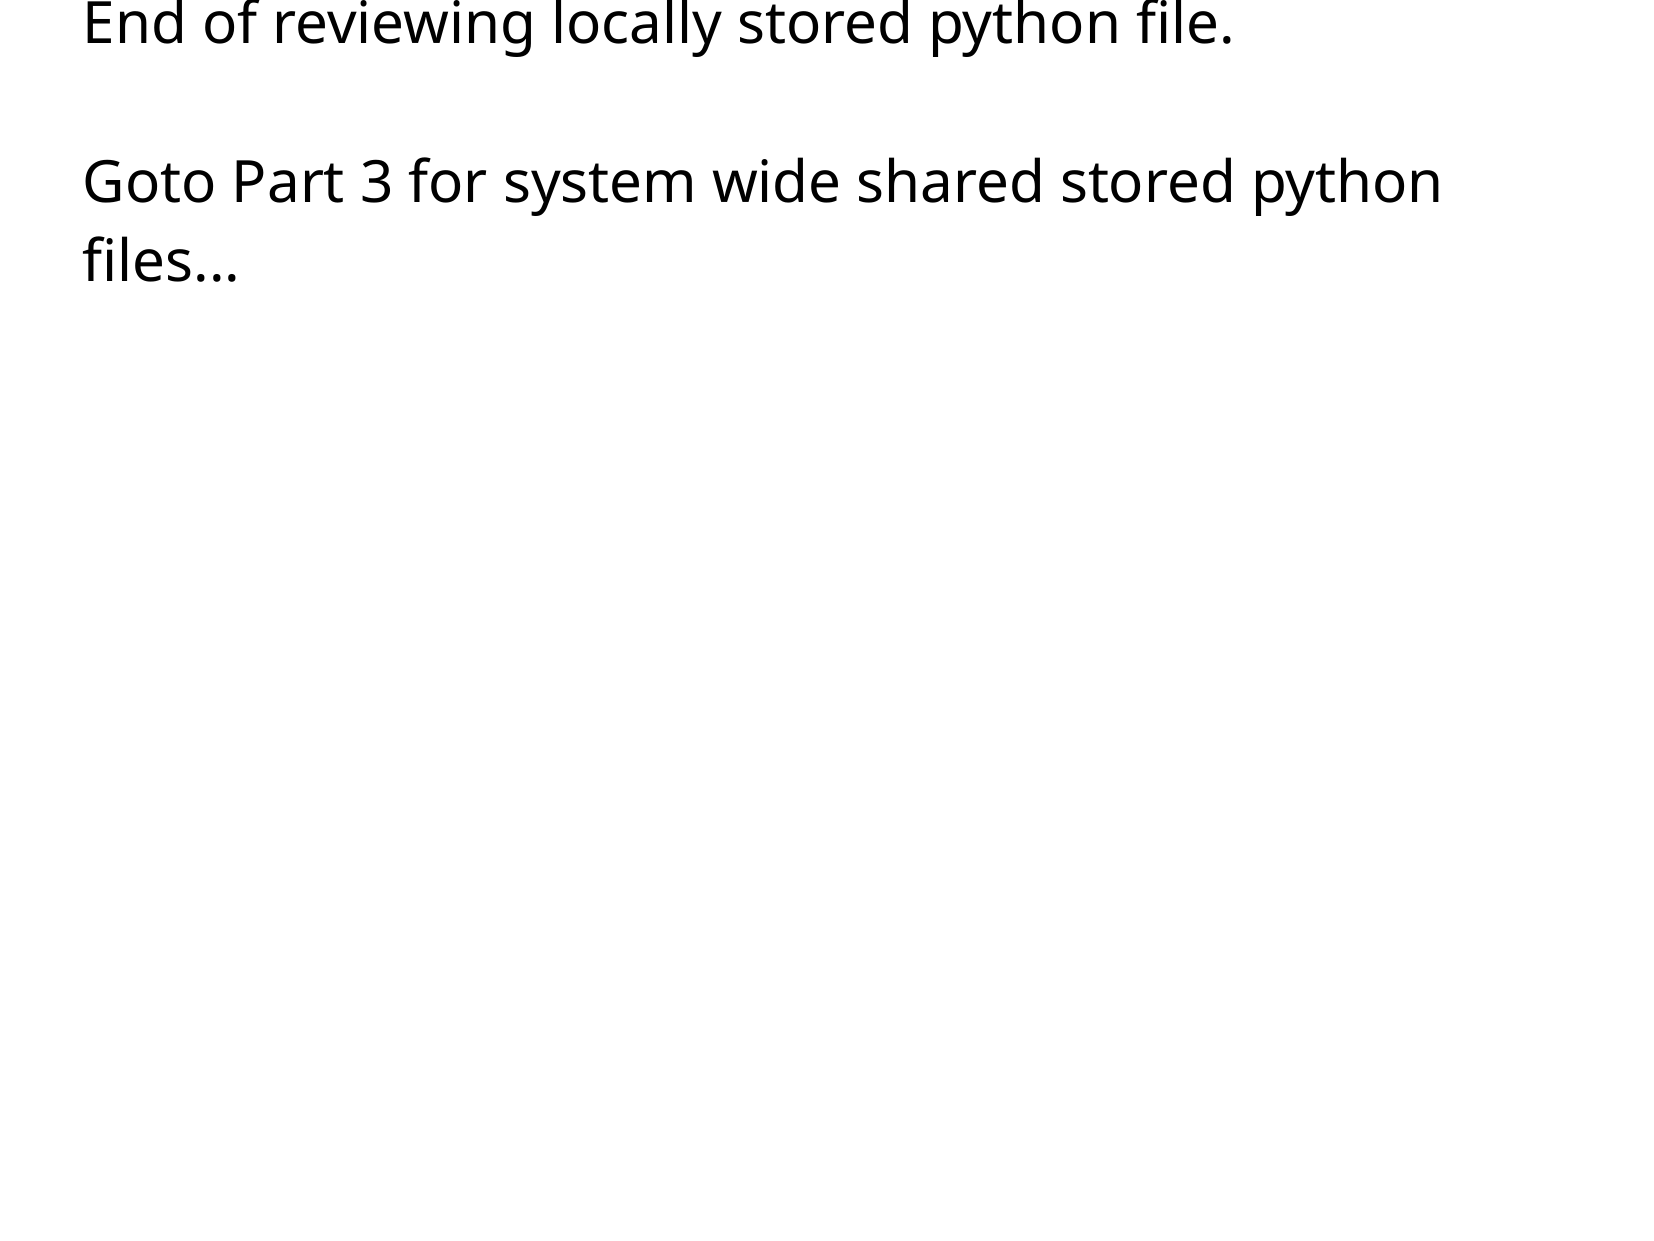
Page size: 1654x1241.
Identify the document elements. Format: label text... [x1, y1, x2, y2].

title End of reviewing locally stored python file. Goto Part 3 for system wide shared stored python files... [82, 43, 1571, 237]
